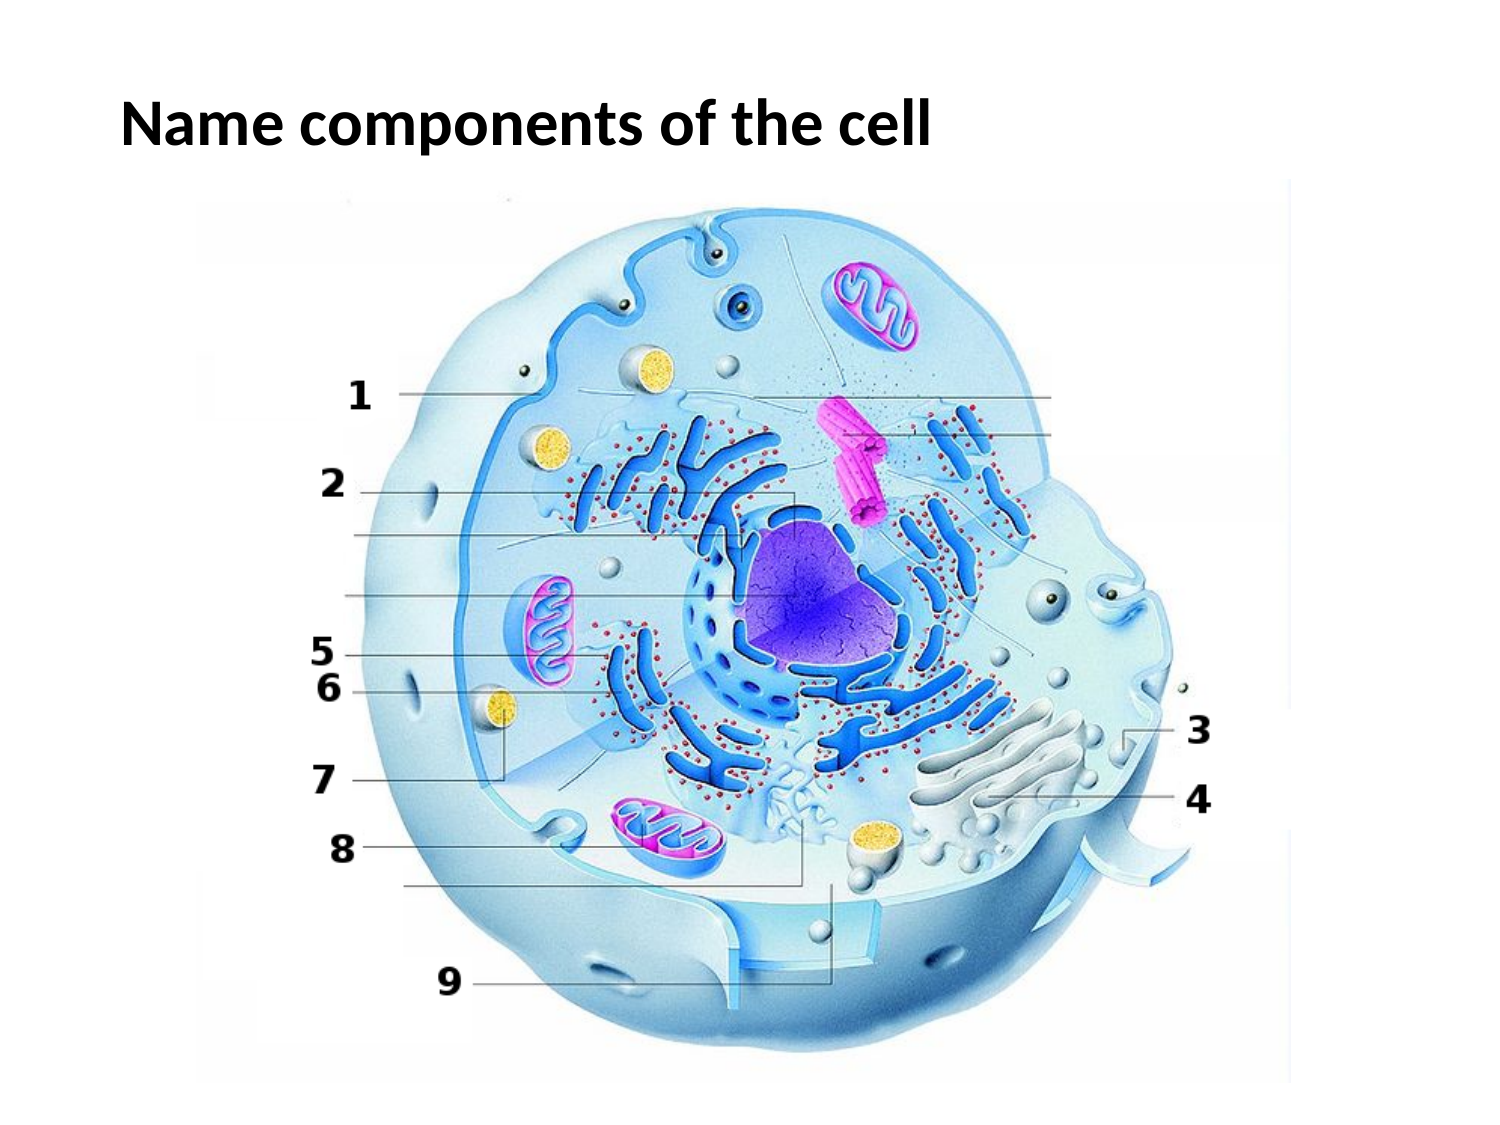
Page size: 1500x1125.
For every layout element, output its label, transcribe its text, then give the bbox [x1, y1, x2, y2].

picture [196, 179, 1291, 1084]
text_box Name components of the cell [104, 71, 1427, 167]
